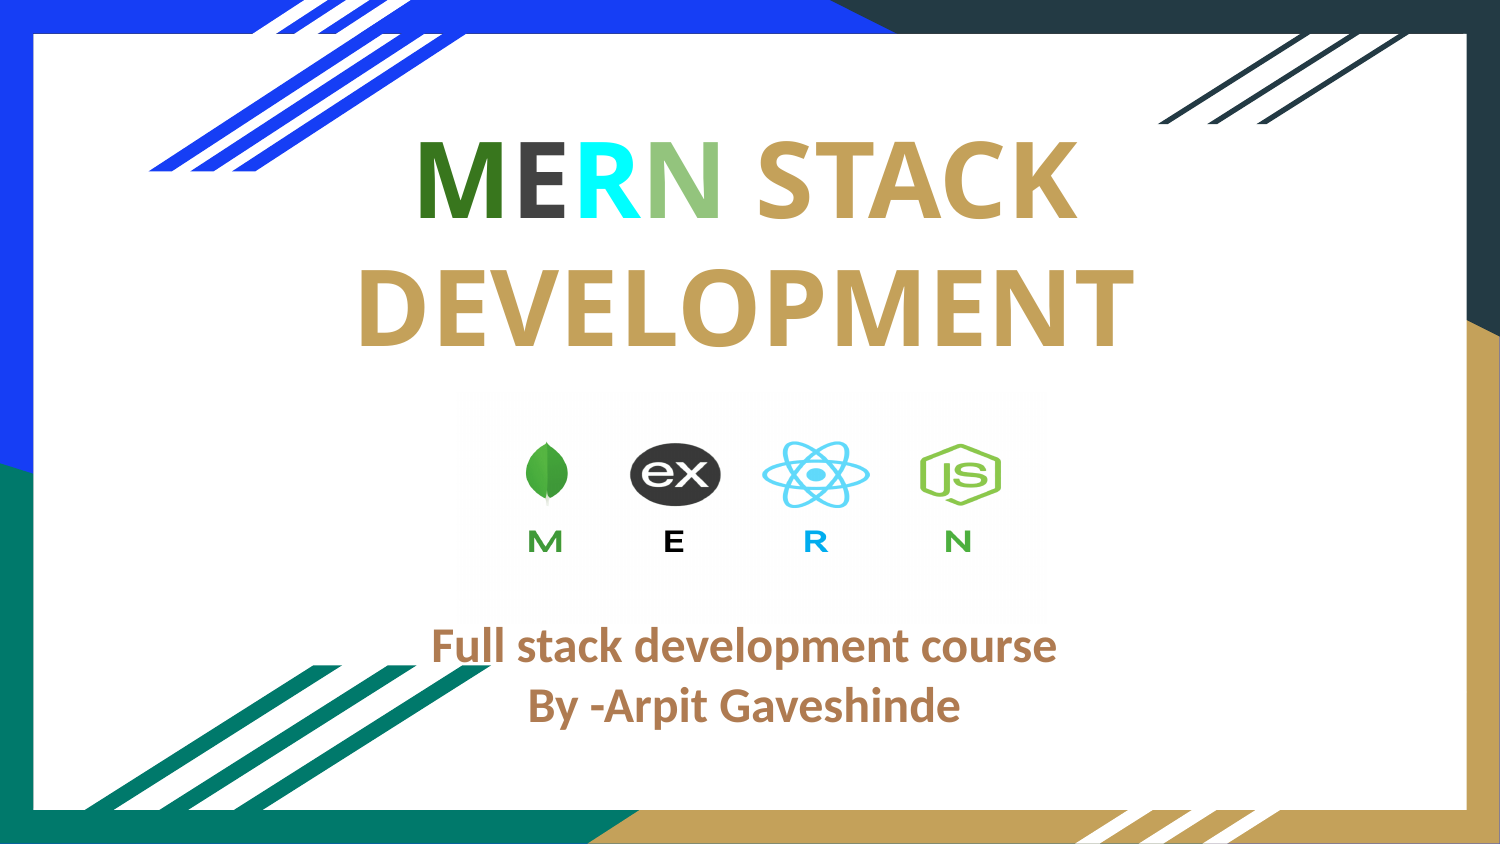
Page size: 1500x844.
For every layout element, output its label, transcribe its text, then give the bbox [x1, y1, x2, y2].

title MERN STACK DEVELOPMENT [304, 87, 1185, 393]
subtitle Full stack development course By -Arpit Gaveshinde [304, 597, 1185, 792]
picture [456, 392, 1047, 624]
